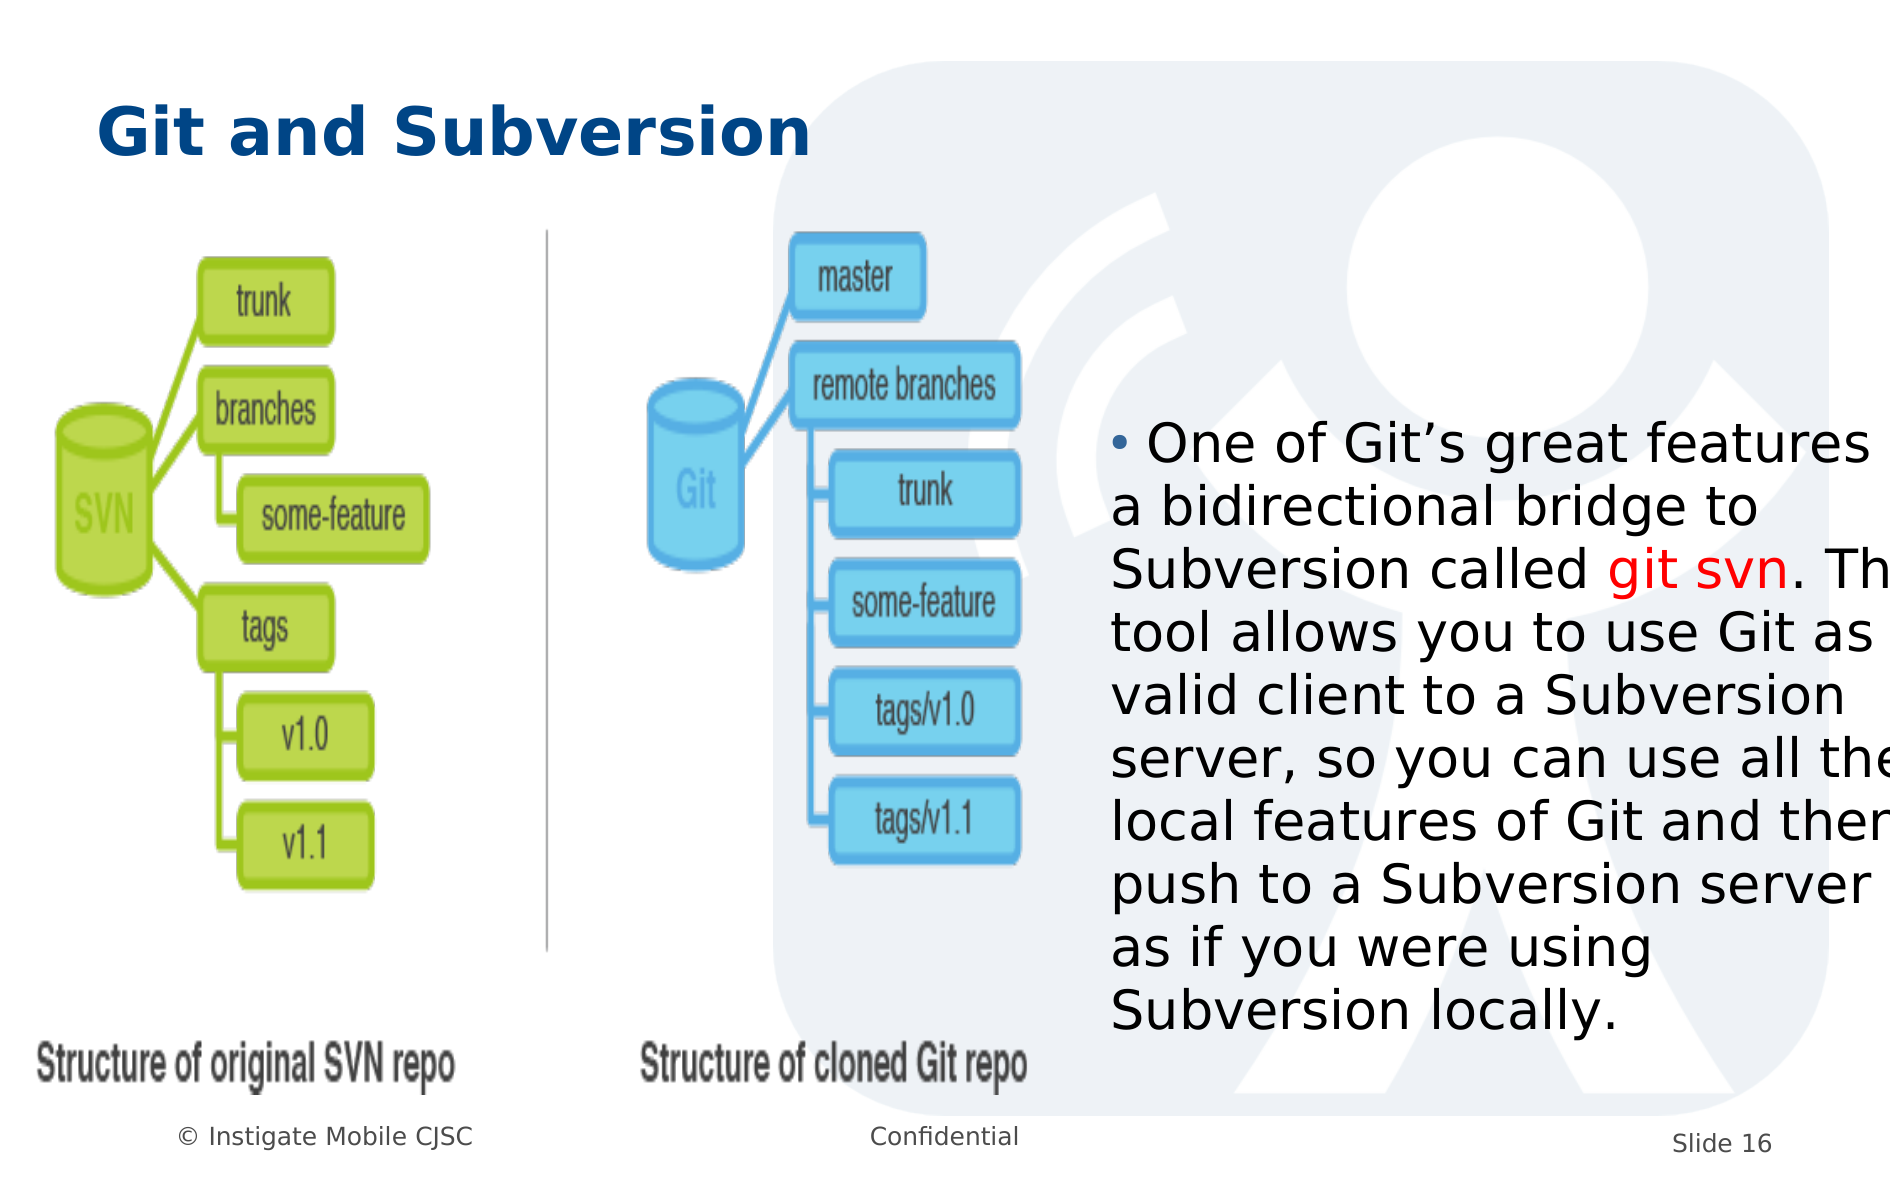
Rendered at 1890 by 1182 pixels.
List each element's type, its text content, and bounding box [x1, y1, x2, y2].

title Git and Subversion [96, 47, 1794, 217]
picture [15, 224, 1051, 1096]
subtitle One of Git’s great features is a bidirectional bridge to Subversion called git svn. This tool allows you to use Git as a valid client to a Subversion server, so you can use all the local features of Git and then push to a Subversion server as if you were using Subversion locally. [1110, 412, 1890, 1182]
